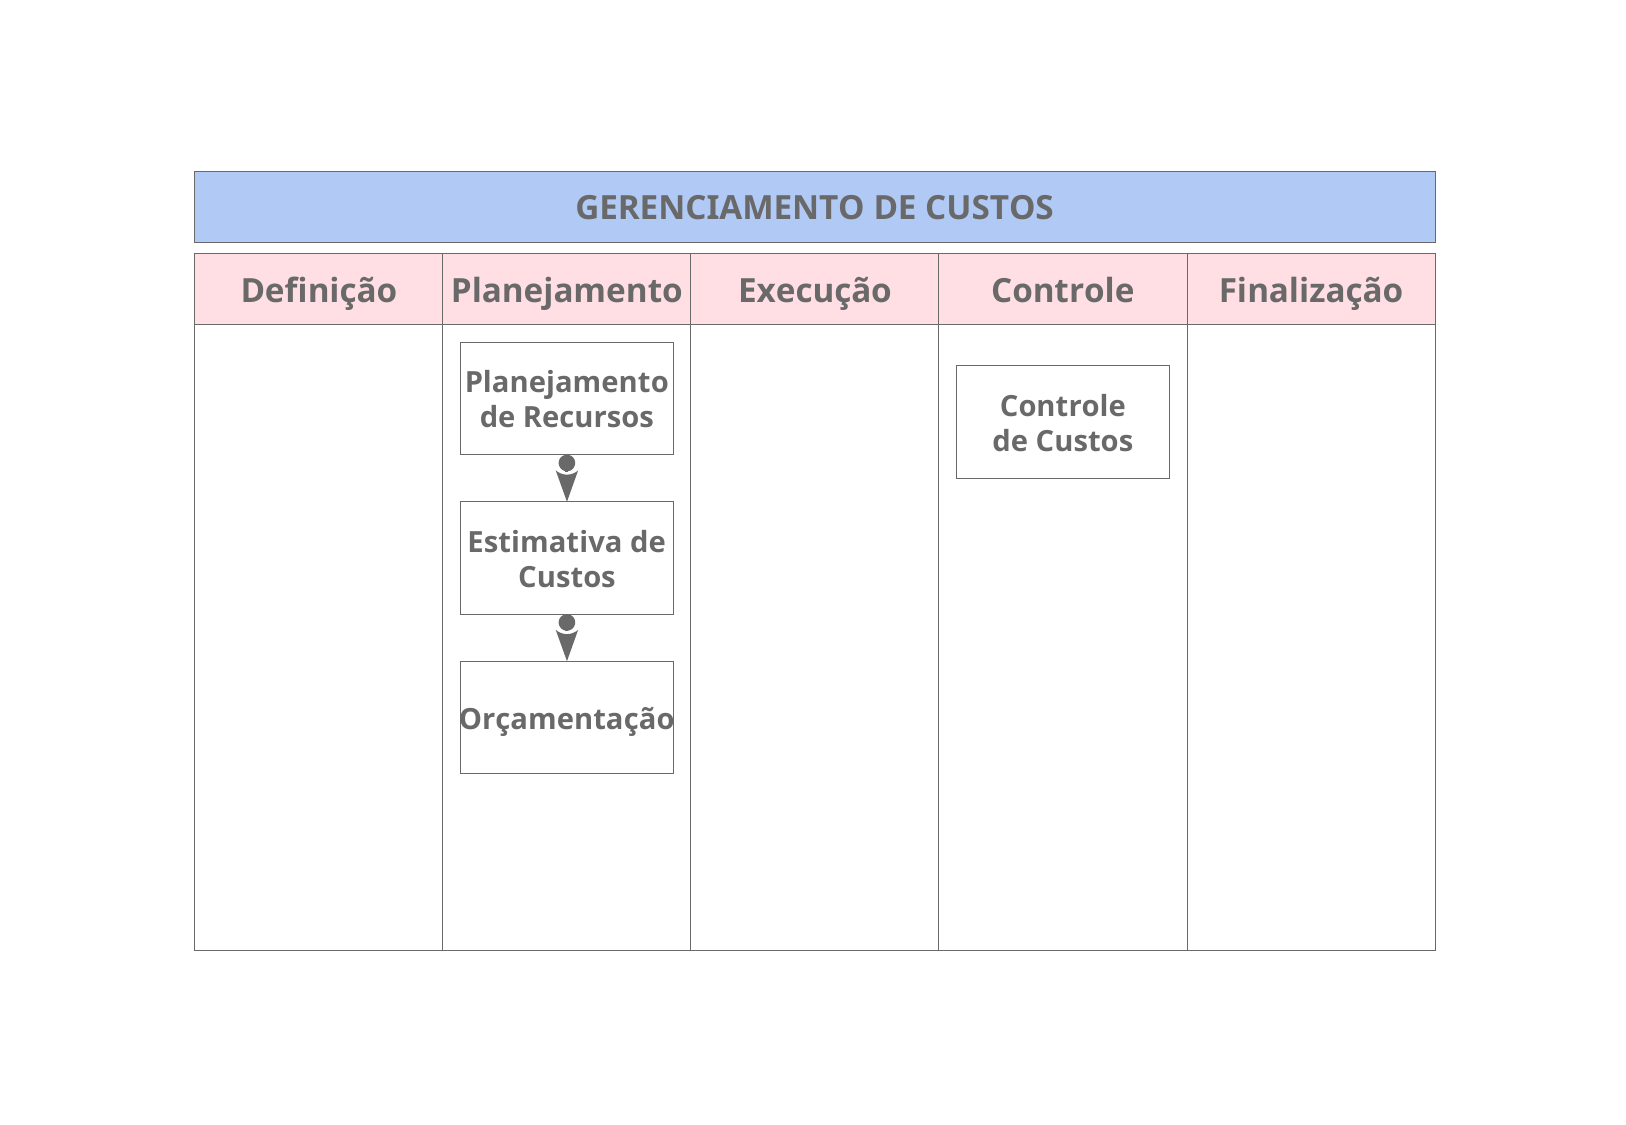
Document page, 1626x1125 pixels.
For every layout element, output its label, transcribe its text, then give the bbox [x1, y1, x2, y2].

text_box [194, 325, 1436, 951]
text_box Finalização [1187, 253, 1436, 325]
text_box Controle de Custos [956, 365, 1170, 479]
text_box GERENCIAMENTO DE CUSTOS [194, 171, 1436, 243]
text_box Estimativa de Custos [460, 501, 674, 615]
text_box Execução [690, 253, 938, 325]
text_box Definição [194, 253, 442, 325]
text_box Planejamento de Recursos [460, 342, 674, 455]
text_box Controle [938, 253, 1187, 325]
text_box Planejamento [442, 253, 690, 325]
text_box Orçamentação [460, 661, 674, 774]
